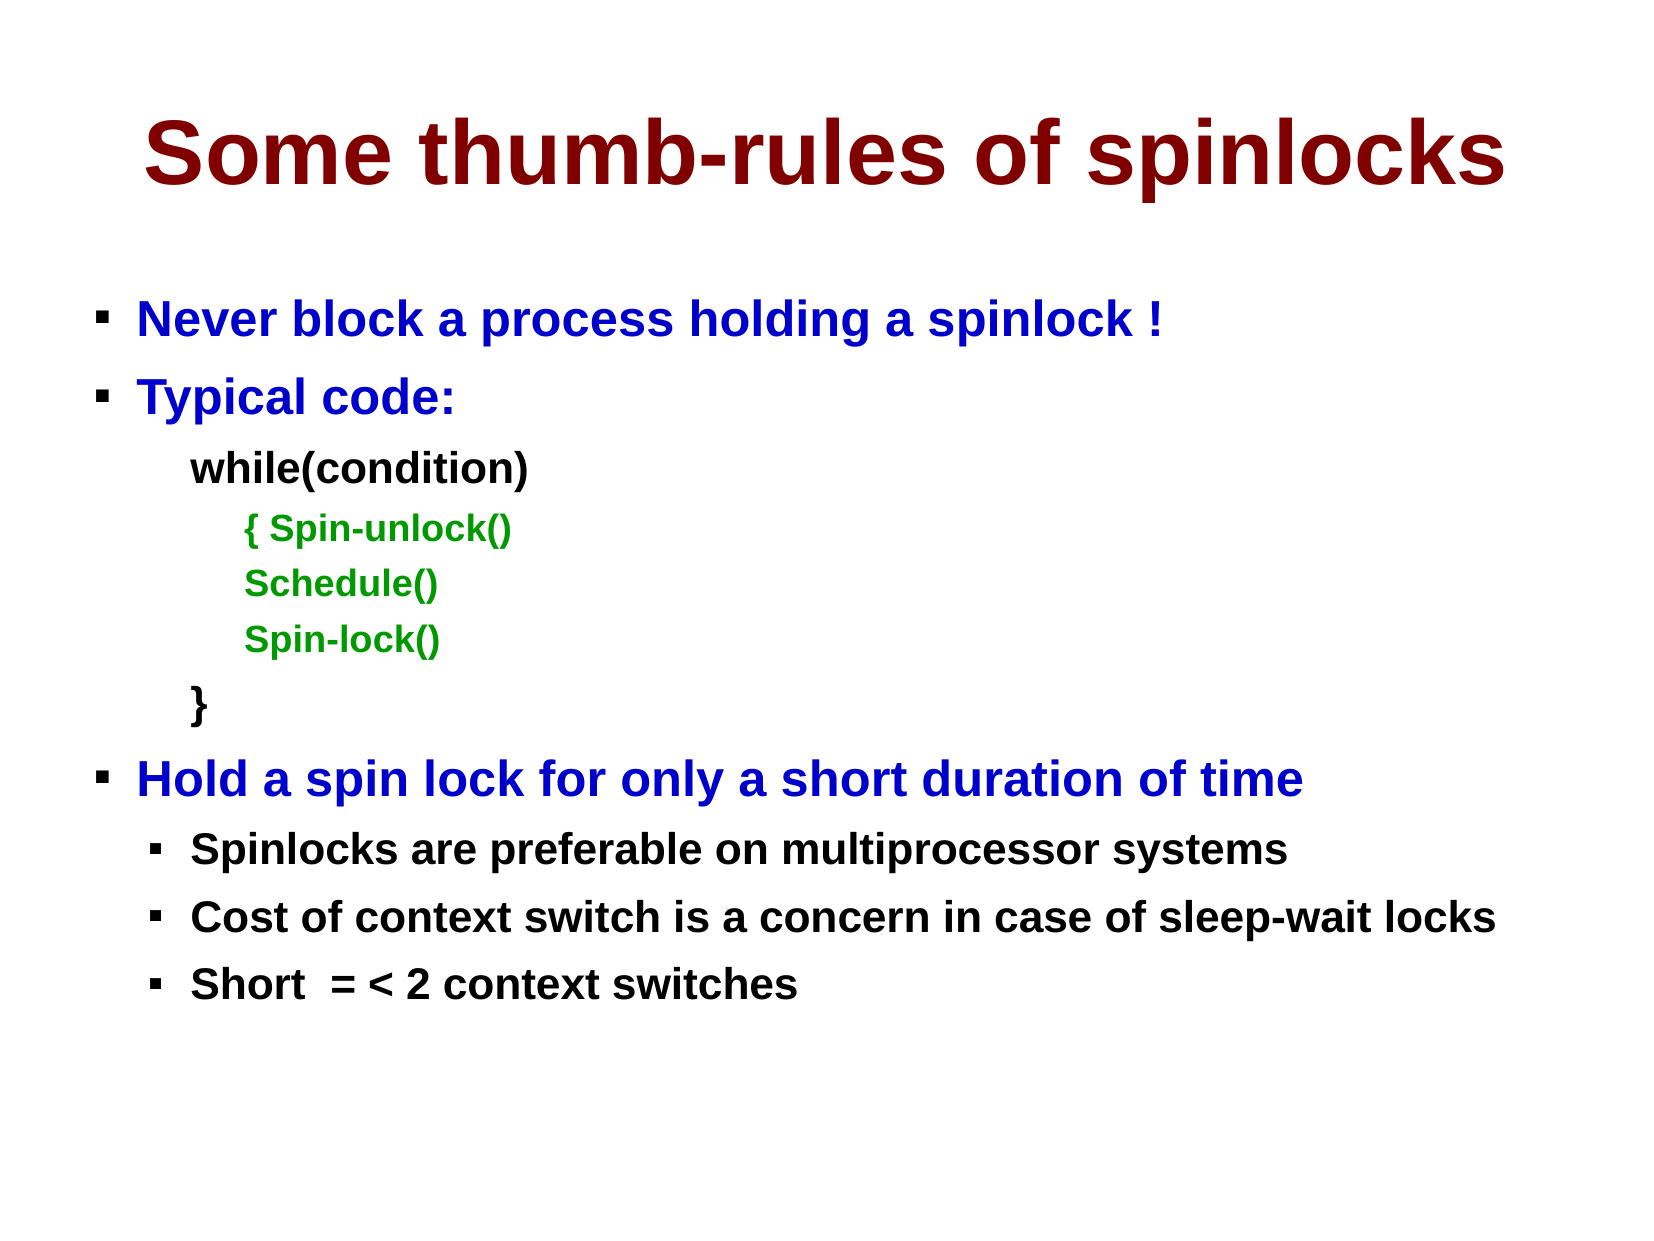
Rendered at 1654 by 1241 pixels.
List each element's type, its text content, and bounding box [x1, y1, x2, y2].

title Some thumb-rules of spinlocks [82, 49, 1571, 257]
list Never block a process holding a spinlock ! Typical code: while(condition) { Spin-unlock() Schedule() Spin-lock() } Hold a spin lock for only a short duration of time Spinlocks are preferable on multiprocessor systems Cost of context switch is a concern in case of sleep-wait locks Short = < 2 context switches [82, 290, 1571, 1010]
